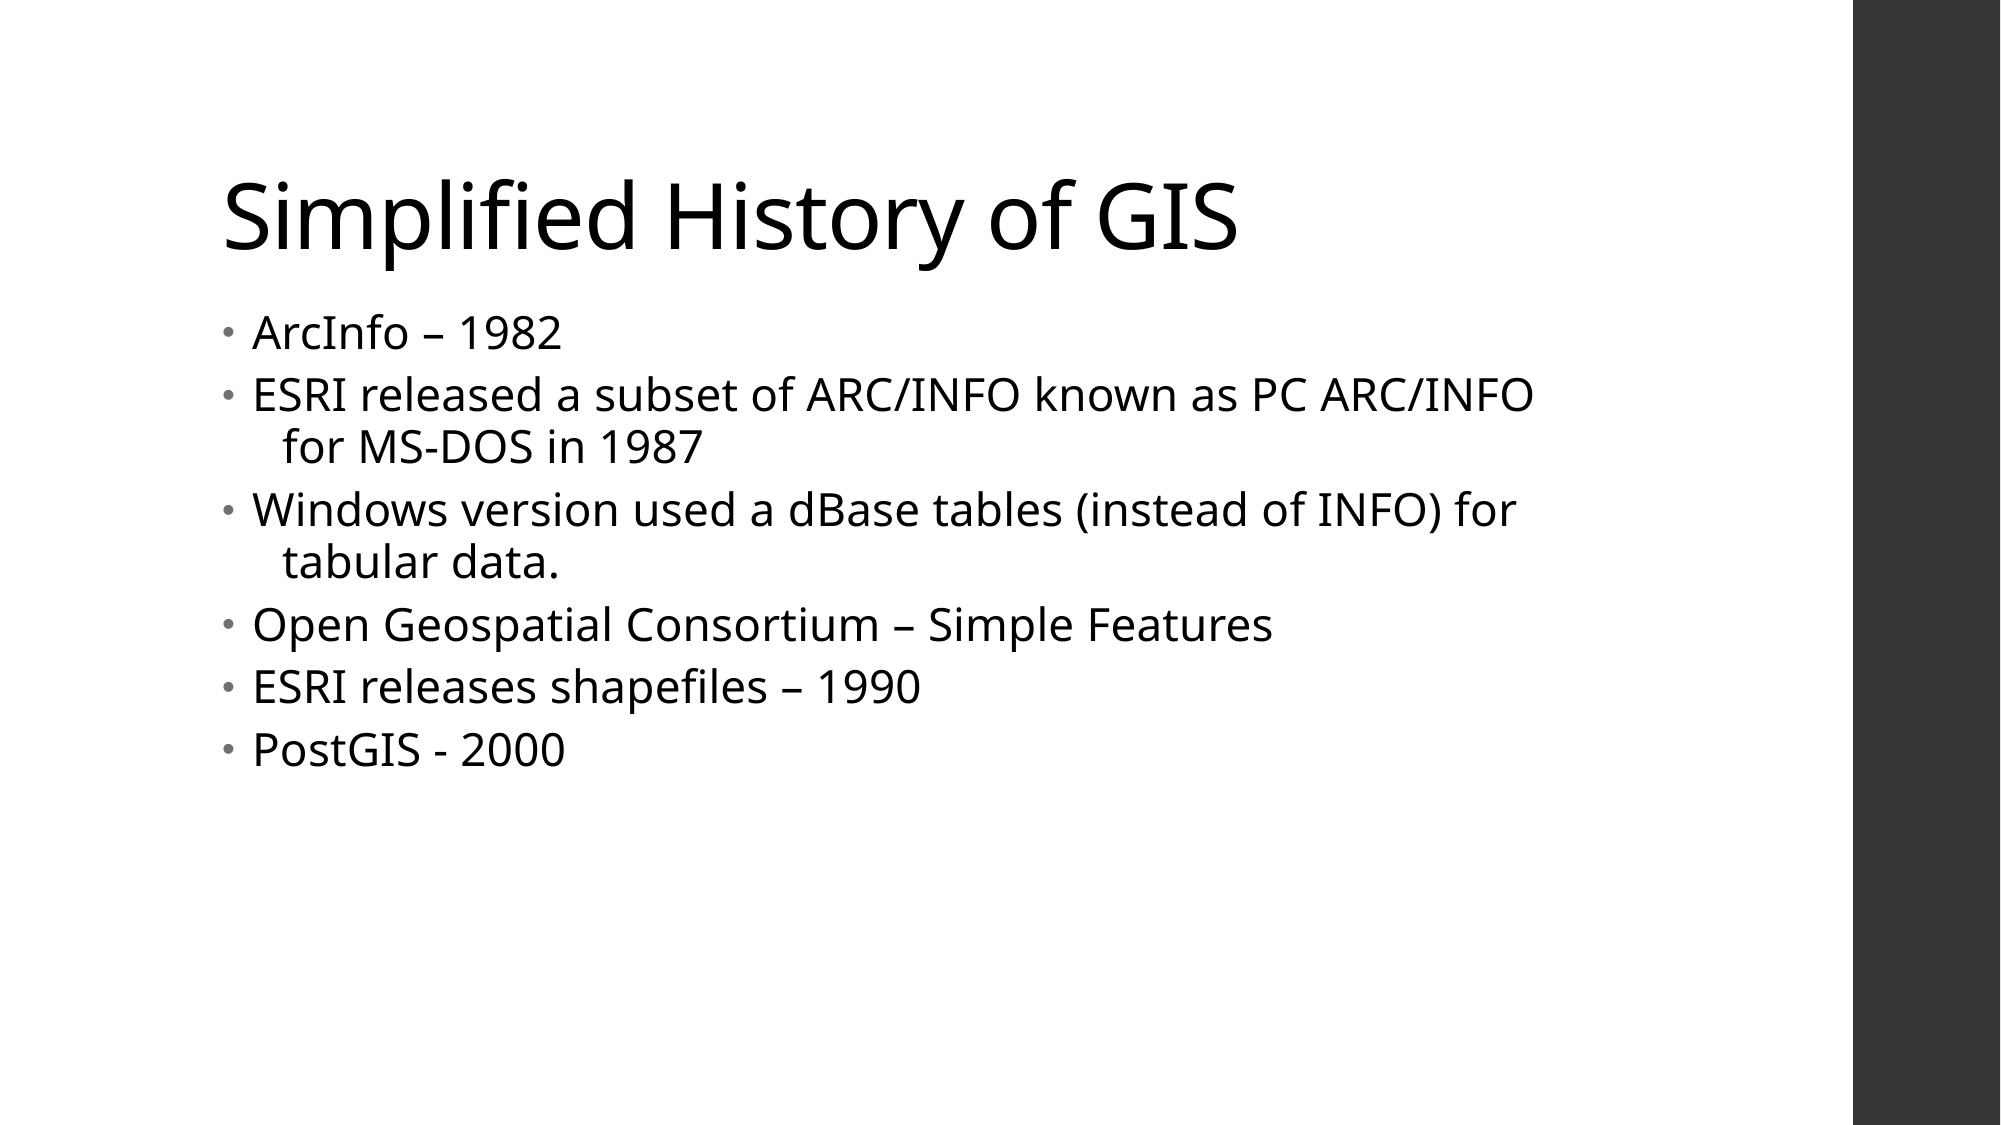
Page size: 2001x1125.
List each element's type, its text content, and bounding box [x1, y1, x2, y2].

list ArcInfo – 1982 ESRI released a subset of ARC/INFO known as PC ARC/INFO for MS-DOS in 1987 Windows version used a dBase tables (instead of INFO) for tabular data. Open Geospatial Consortium – Simple Features ESRI releases shapefiles – 1990 PostGIS - 2000 [206, 299, 1617, 1014]
title Simplified History of GIS [206, 60, 1797, 278]
